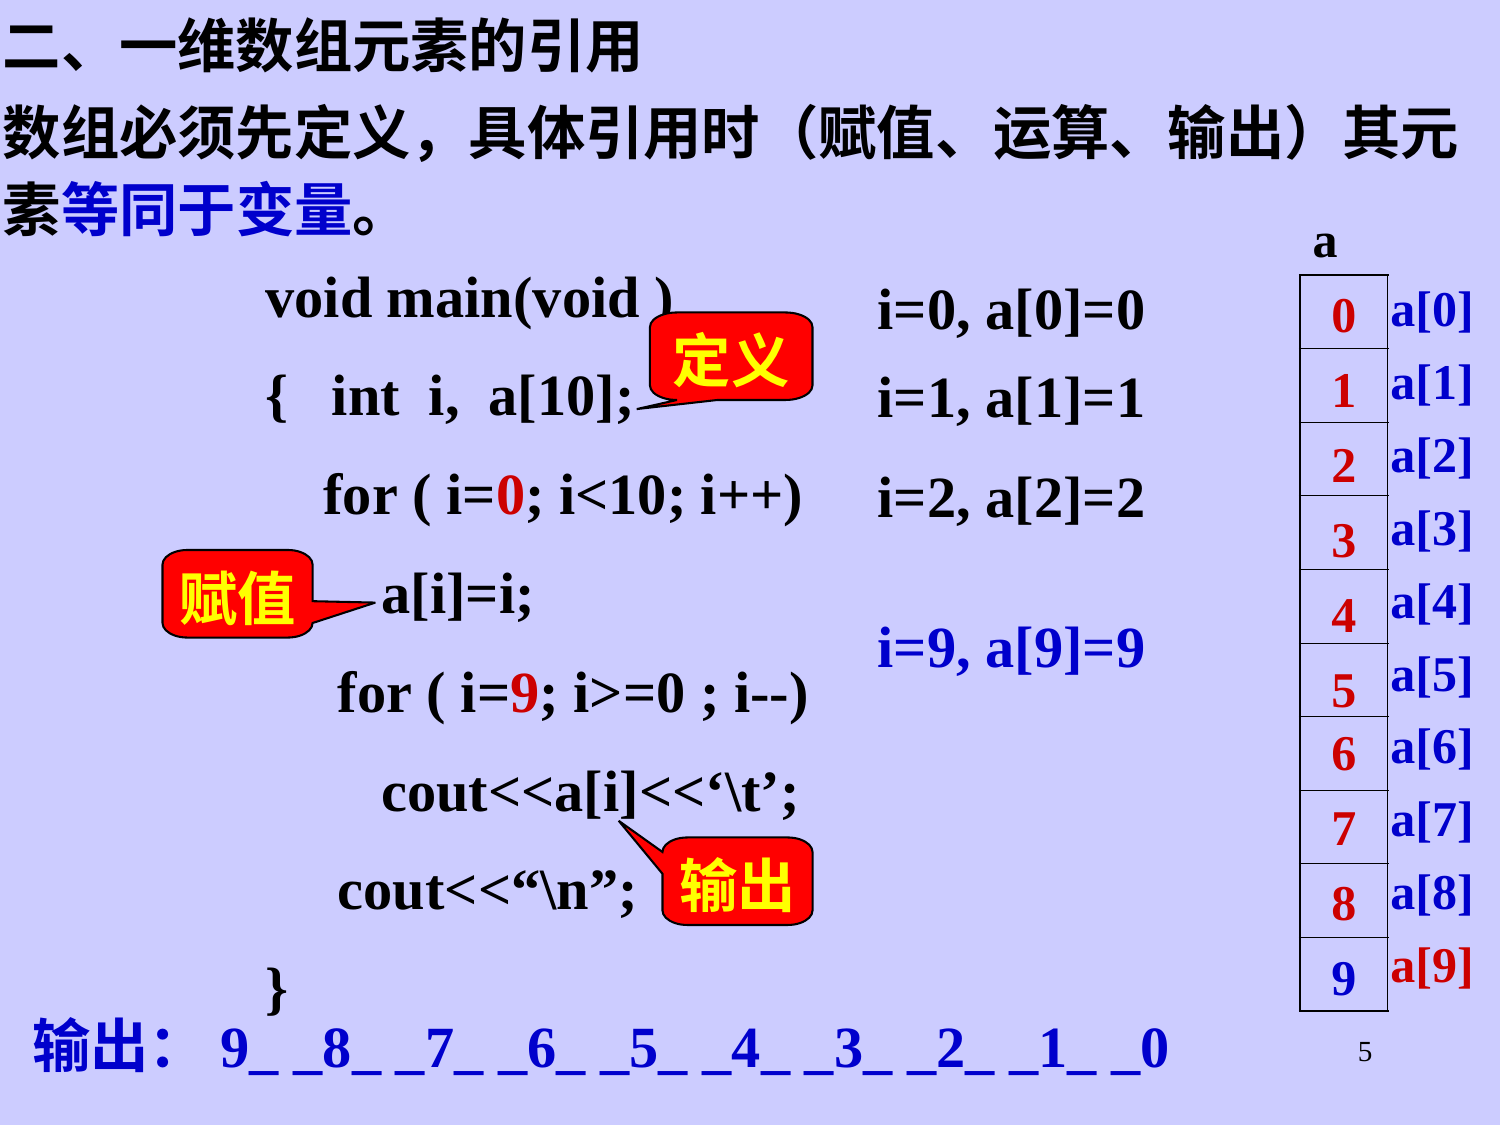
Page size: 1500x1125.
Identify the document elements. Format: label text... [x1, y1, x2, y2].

text_box 二、一维数组元素的引用 [0, 0, 1500, 81]
text_box 2 [1312, 425, 1376, 495]
text_box a [1274, 200, 1375, 270]
table_header [1301, 276, 1387, 348]
table_cell a[1] [1388, 348, 1500, 421]
text_box 输出：9_ _8_ _7_ _6_ _5_ _4_ _3_ _2_ _1_ _0 [0, 999, 1276, 1081]
text_box i=9, a[9]=9 [875, 600, 1226, 681]
text_box 3 [1312, 500, 1376, 570]
table_cell [1301, 791, 1387, 863]
table_cell a[2] [1388, 421, 1500, 493]
text_box void main(void ) { int i, a[10]; for ( i=0; i<10; i++) a[i]=i; for ( i=9; i>=0 ; i--) cout<<a[i]<<‘\t’; cout<<“\n”; } [262, 249, 863, 999]
text_box 定义 [636, 312, 813, 410]
table_cell a[9] [1388, 931, 1500, 1000]
text_box 7 [1312, 787, 1376, 858]
text_box 6 [1312, 712, 1376, 783]
text_box i=1, a[1]=1 [875, 350, 1226, 431]
text_box 1 [1312, 350, 1376, 420]
table_cell [1301, 349, 1387, 422]
table_cell [1301, 423, 1387, 495]
table_cell a[8] [1388, 858, 1500, 931]
table_cell [1301, 938, 1387, 1010]
table_cell a[5] [1388, 639, 1500, 712]
table_cell [1301, 570, 1387, 643]
text_box 5 [1312, 650, 1376, 712]
text_box 输出 [618, 820, 813, 925]
table_cell [1301, 644, 1387, 716]
table_cell a[3] [1388, 493, 1500, 566]
table_cell a[4] [1388, 566, 1500, 639]
table_cell [1301, 864, 1387, 937]
table_cell a[7] [1388, 785, 1500, 858]
table_header a[0] [1388, 275, 1500, 348]
text_box 赋值 [162, 549, 376, 638]
text_box <编号> [1074, 1025, 1388, 1101]
table_cell [1301, 717, 1387, 790]
text_box 9 [1312, 937, 1376, 1008]
table_cell a[6] [1388, 712, 1500, 785]
text_box i=2, a[2]=2 [875, 450, 1226, 531]
text_box 数组必须先定义，具体引用时（赋值、运算、输出）其元素等同于变量。 [0, 87, 1500, 246]
text_box 4 [1312, 575, 1376, 645]
text_box i=0, a[0]=0 [875, 262, 1226, 344]
text_box 8 [1312, 862, 1376, 933]
text_box 0 [1312, 275, 1376, 345]
table_cell [1301, 496, 1387, 569]
